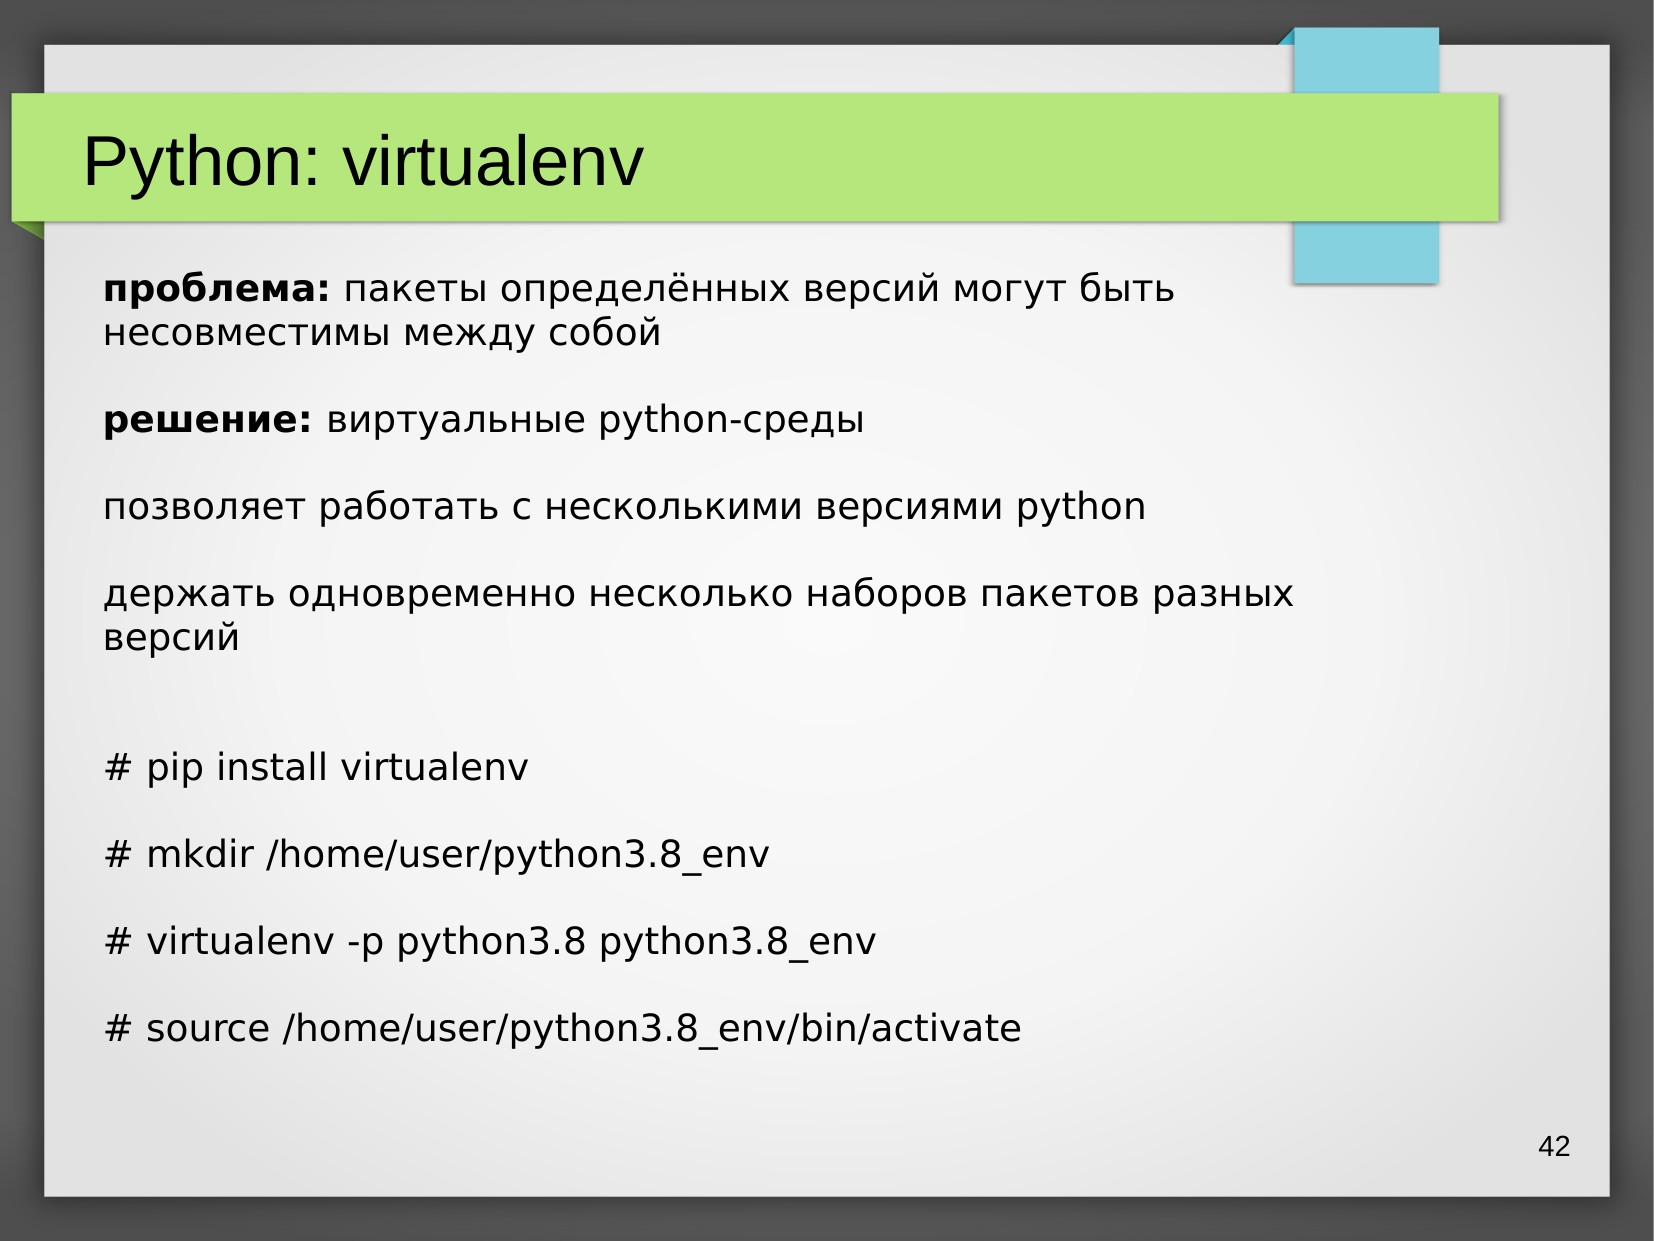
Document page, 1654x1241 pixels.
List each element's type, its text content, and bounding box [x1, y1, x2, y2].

picture [0, 0, 1654, 1241]
title Python: virtualenv [82, 96, 1571, 225]
text_box проблема: пакеты определённых версий могут быть несовместимы между собой решение: виртуальные python-среды позволяет работать с несколькими версиями python держать одновременно несколько наборов пакетов разных версий # pip install virtualenv # mkdir /home/user/python3.8_env # virtualenv -p python3.8 python3.8_env # source /home/user/python3.8_env/bin/activate [87, 259, 1453, 1181]
